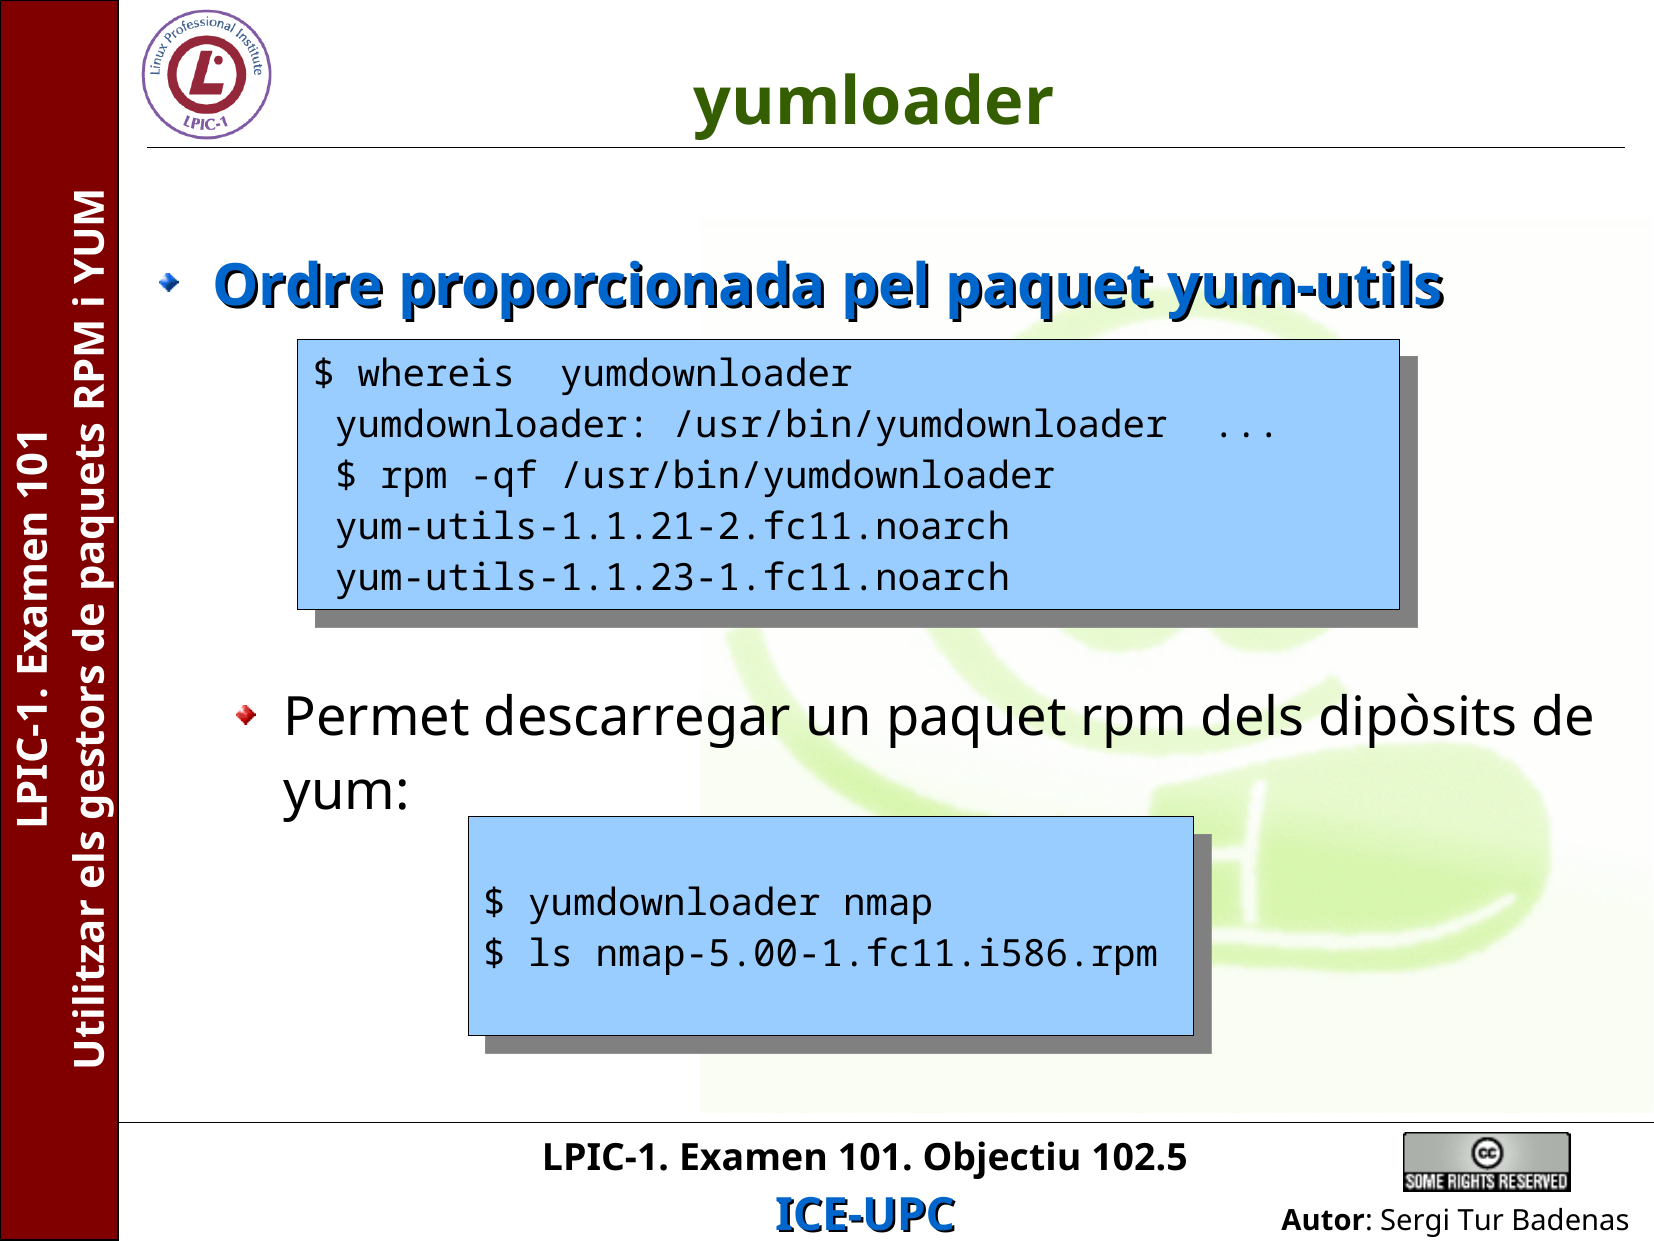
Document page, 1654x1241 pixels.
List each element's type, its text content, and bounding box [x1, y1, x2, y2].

text_box $ yumdownloader nmap $ ls nmap-5.00-1.fc11.i586.rpm [468, 816, 1194, 982]
title yumloader [129, 55, 1619, 142]
text_box $ whereis yumdownloader yumdownloader: /usr/bin/yumdownloader ... $ rpm -qf /usr/bin/yumdownloader yum-utils-1.1.21-2.fc11.noarch yum-utils-1.1.23-1.fc11.noarch [297, 339, 1400, 552]
picture [1403, 1132, 1571, 1192]
picture [700, 217, 1654, 1113]
list Ordre proporcionada pel paquet yum-utils Permet descarregar un paquet rpm dels dipòsits de yum: [141, 242, 1630, 1078]
picture [135, 5, 277, 55]
